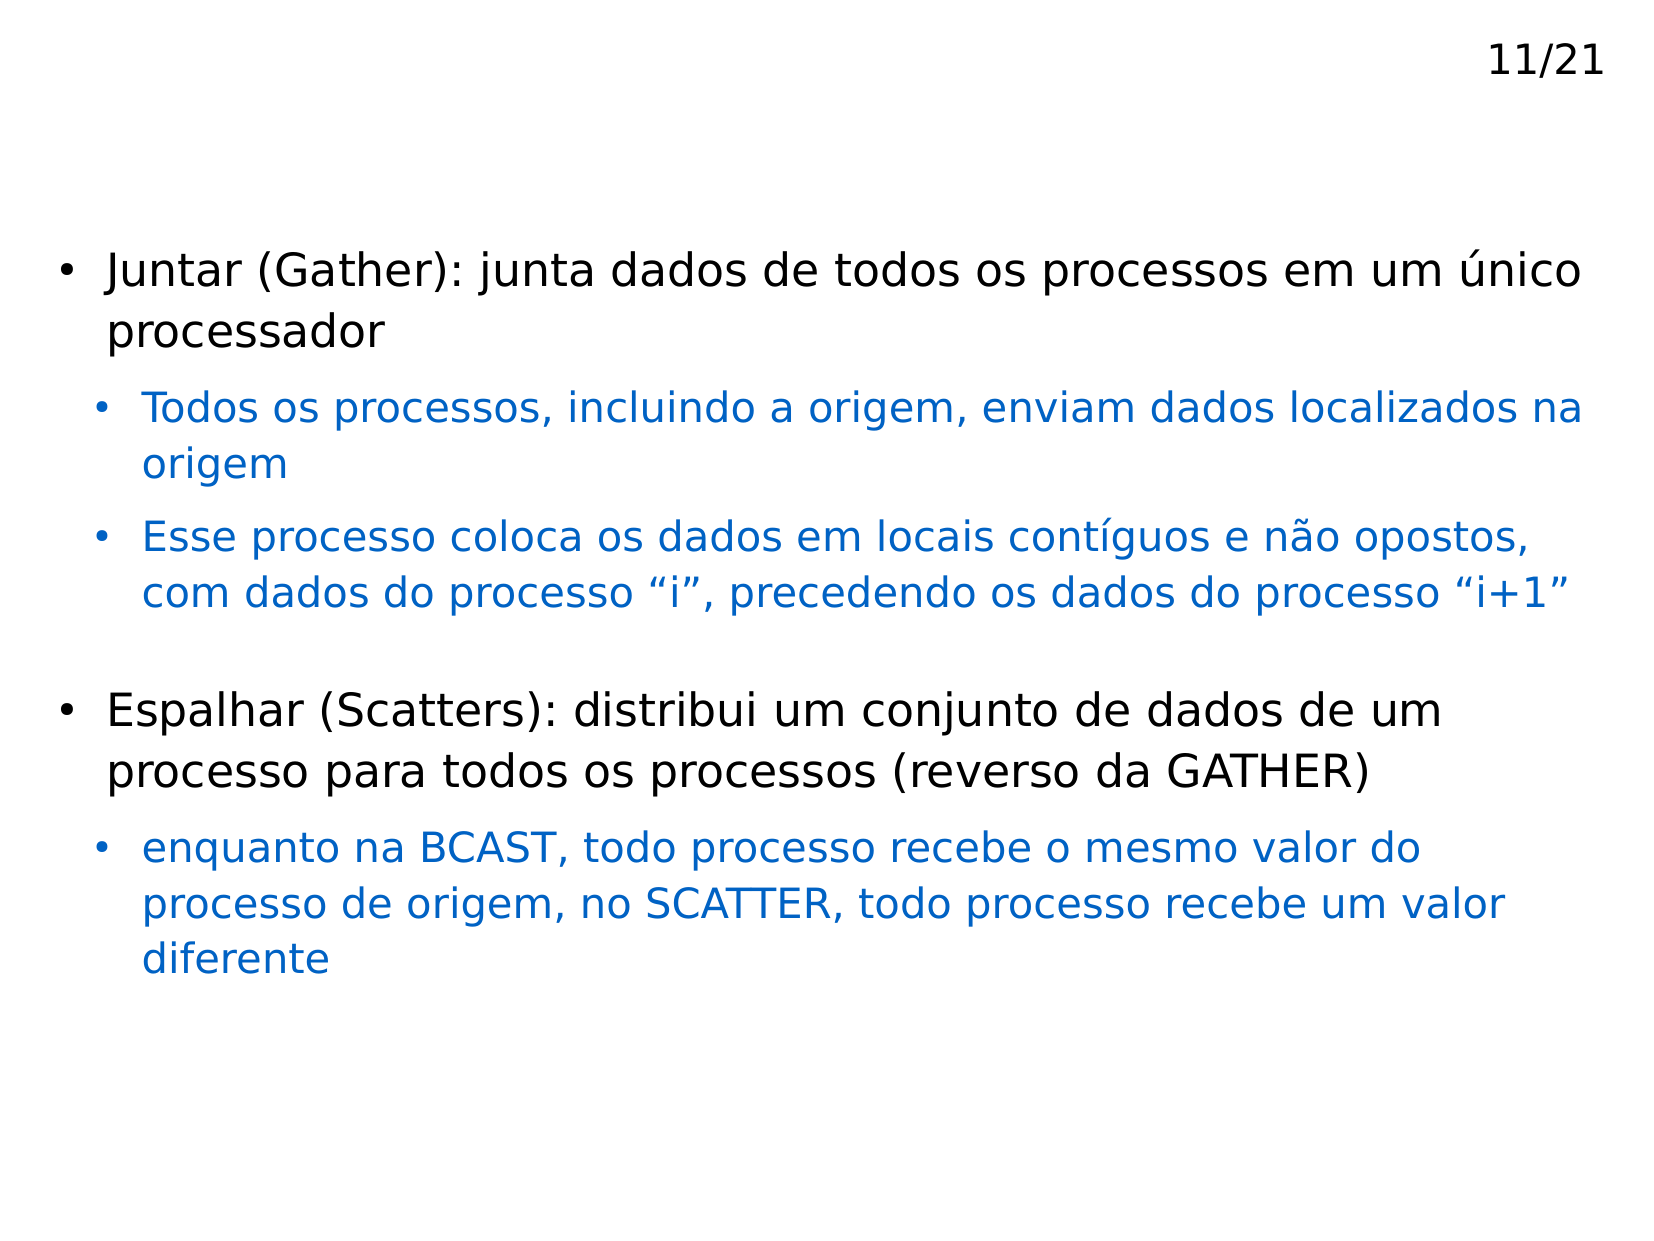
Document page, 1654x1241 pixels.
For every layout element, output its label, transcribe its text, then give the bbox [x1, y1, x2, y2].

list Juntar (Gather): junta dados de todos os processos em um único processador Todos os processos, incluindo a origem, enviam dados localizados na origem Esse processo coloca os dados em locais contíguos e não opostos, com dados do processo “i”, precedendo os dados do processo “i+1” Espalhar (Scatters): distribui um conjunto de dados de um processo para todos os processos (reverso da GATHER) enquanto na BCAST, todo processo recebe o mesmo valor do processo de origem, no SCATTER, todo processo recebe um valor diferente [59, 236, 1595, 1211]
